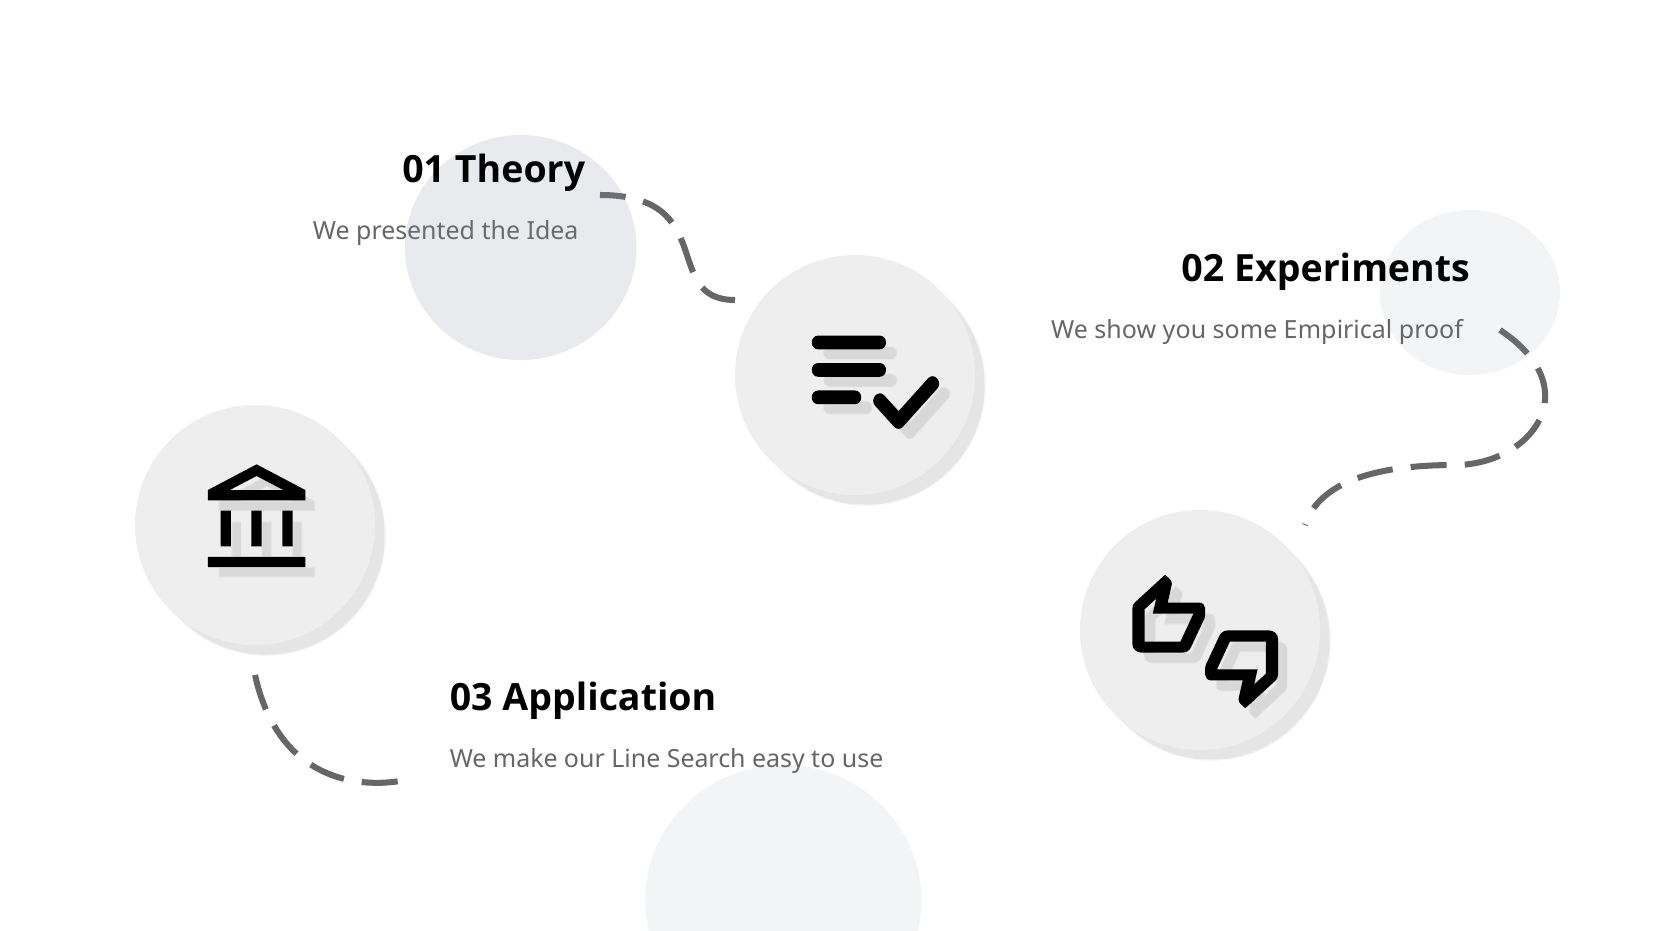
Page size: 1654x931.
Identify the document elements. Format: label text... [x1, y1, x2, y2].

text_box We make our Line Search easy to use [435, 732, 991, 856]
text_box We show you some Empirical proof [1035, 304, 1486, 456]
picture [796, 291, 952, 463]
picture [195, 456, 324, 586]
text_box 03 Application [435, 662, 766, 729]
text_box We presented the Idea [29, 205, 601, 367]
text_box 01 Theory [270, 135, 601, 201]
text_box 02 Experiments [1155, 234, 1486, 301]
text_box [405, 166, 637, 361]
picture [1129, 572, 1282, 712]
